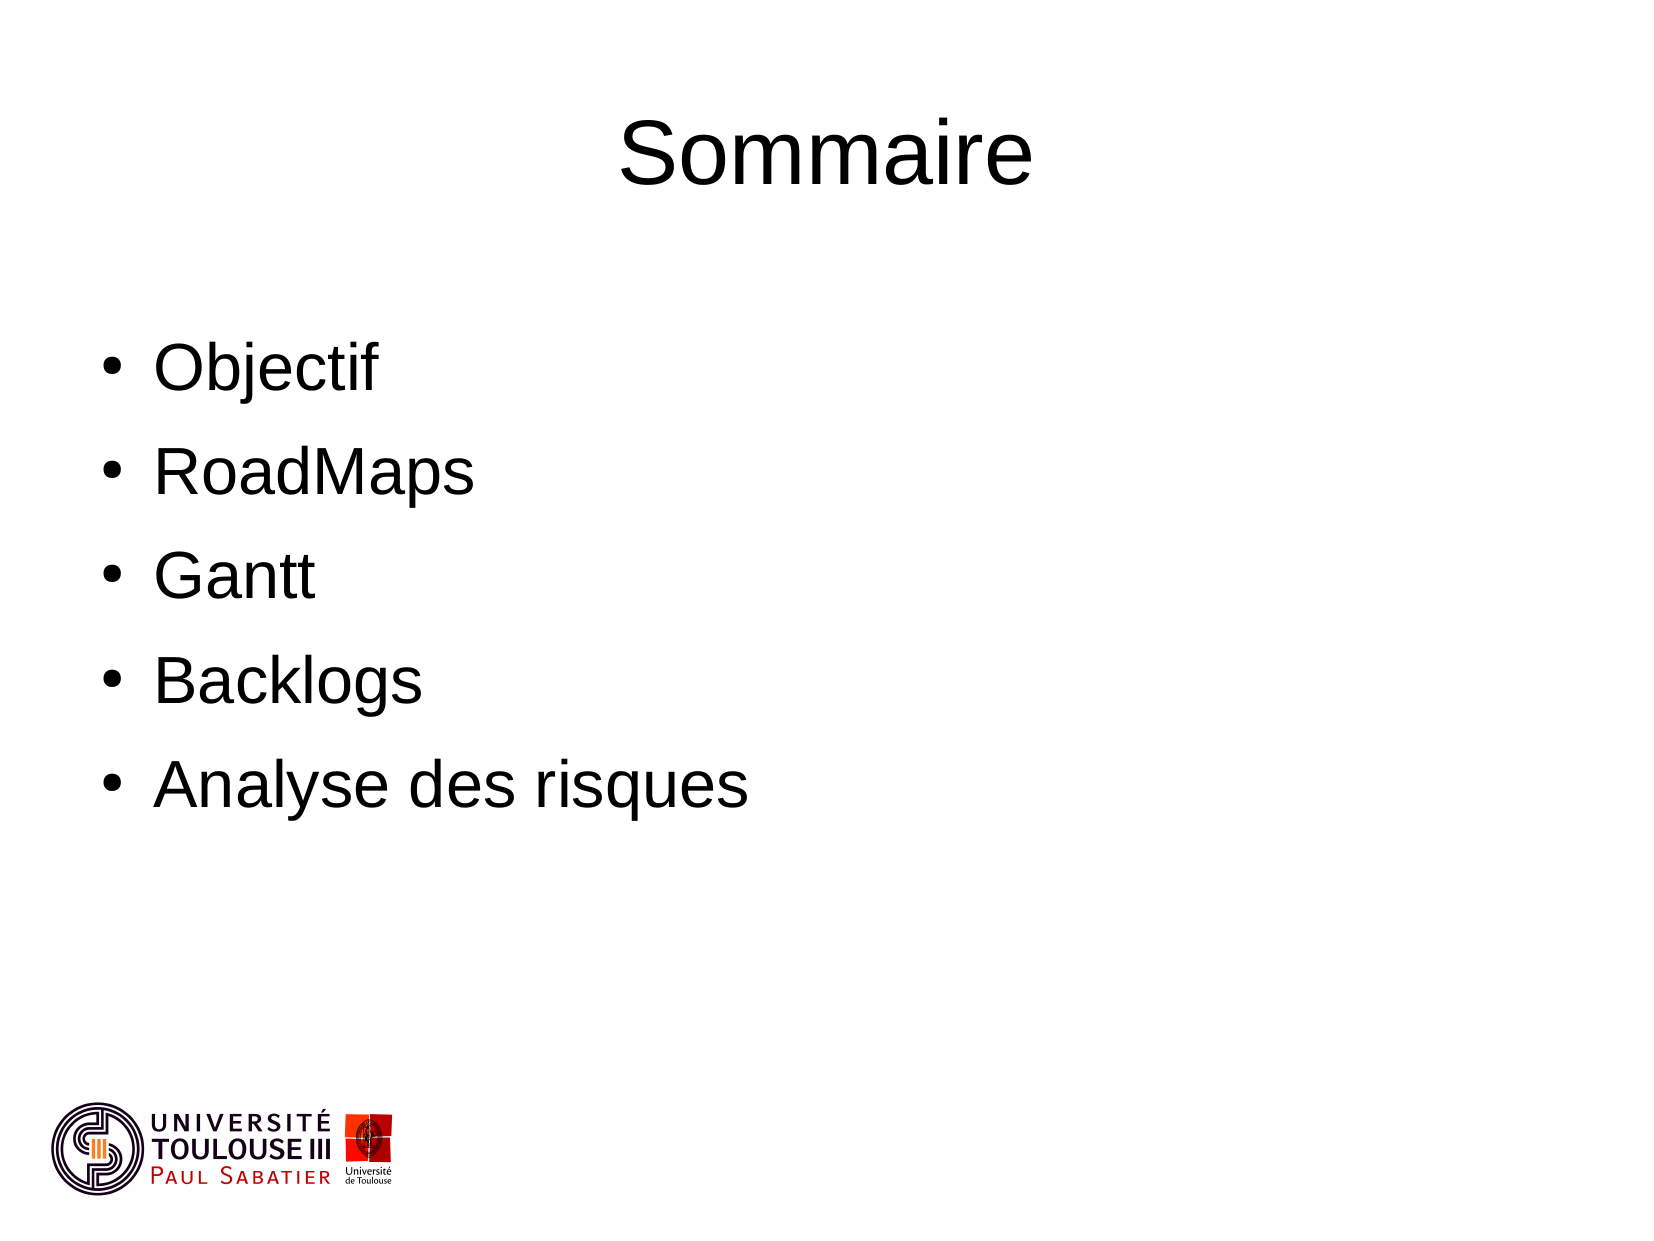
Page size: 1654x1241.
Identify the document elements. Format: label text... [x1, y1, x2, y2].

picture [23, 1081, 426, 1217]
list Objectif RoadMaps Gantt Backlogs Analyse des risques [82, 225, 1571, 945]
title Sommaire [82, 49, 1571, 225]
